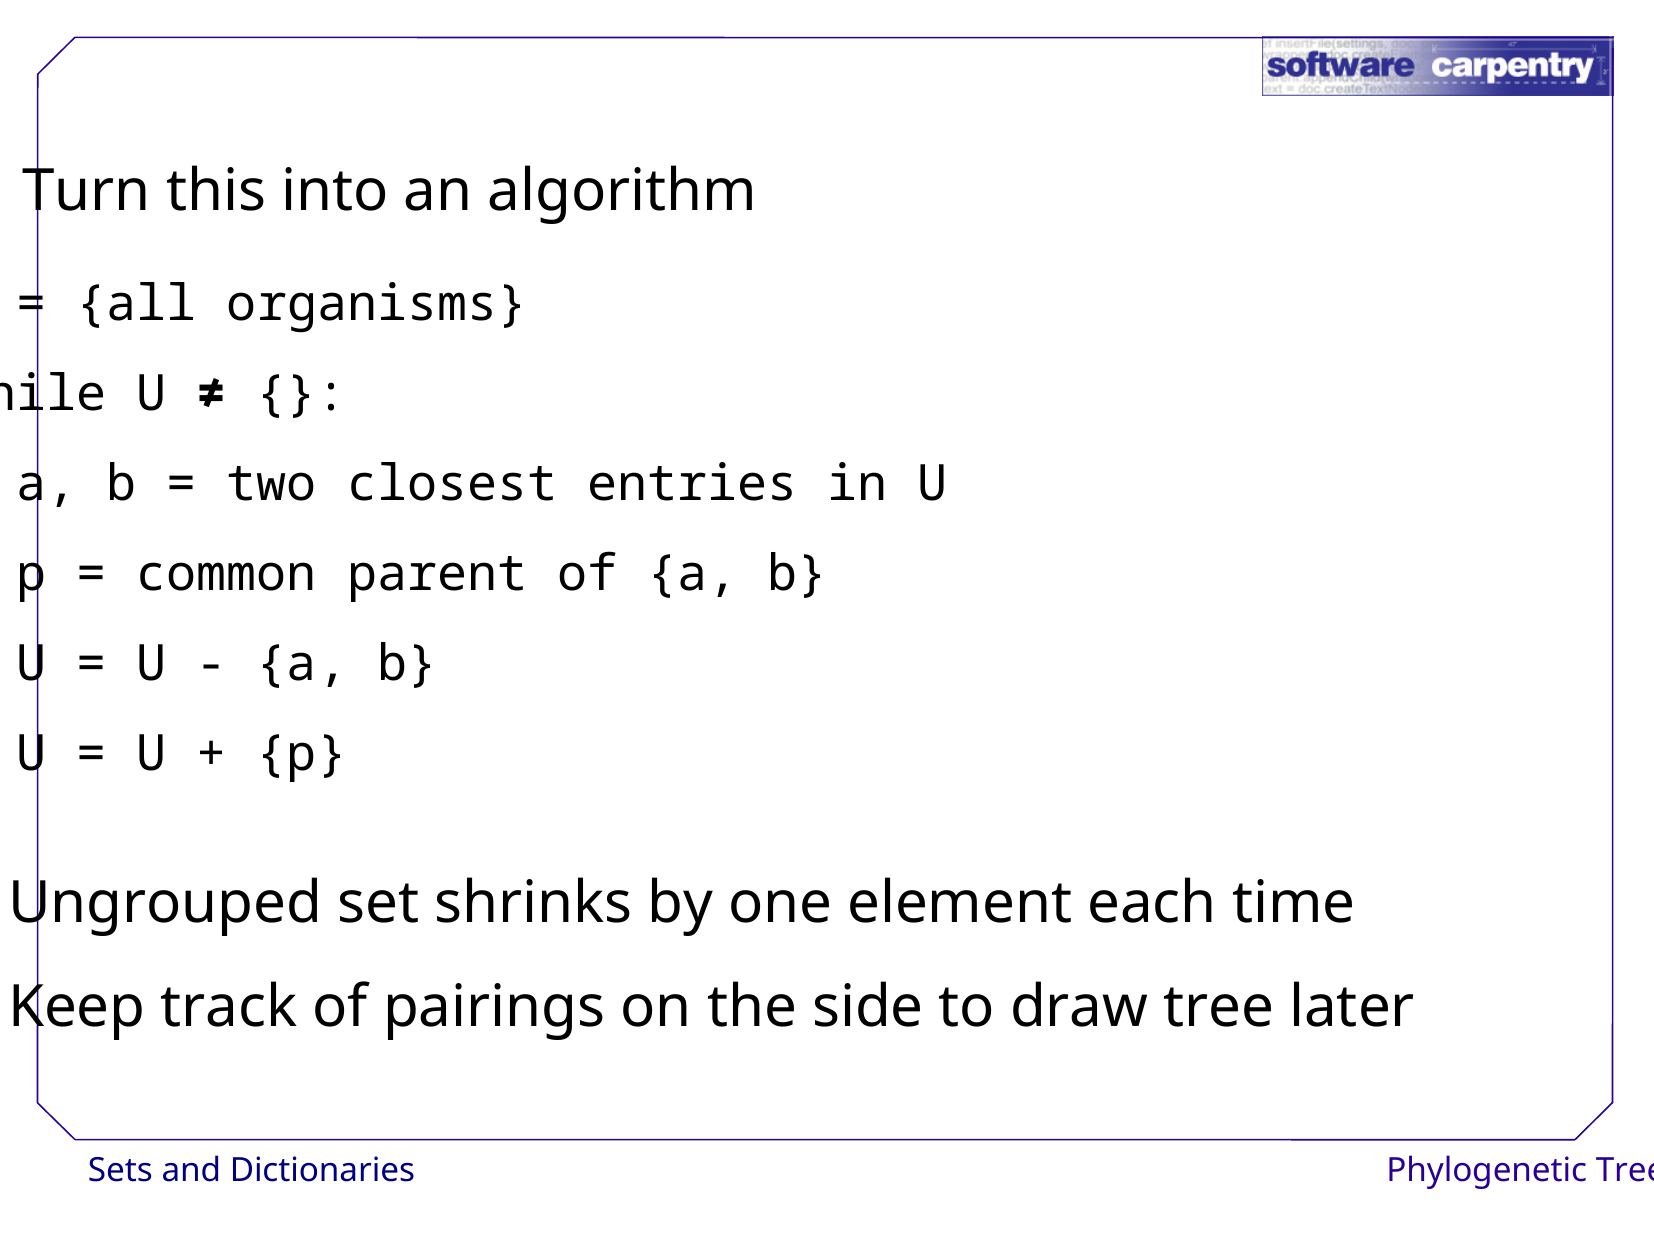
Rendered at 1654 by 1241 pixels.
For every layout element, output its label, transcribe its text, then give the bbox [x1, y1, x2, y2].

picture [1262, 36, 1614, 96]
text_box Ungrouped set shrinks by one element each time Keep track of pairings on the side to draw tree later [0, 821, 1581, 1047]
text_box U = {all organisms} while U ≠ {}: a, b = two closest entries in U p = common parent of {a, b} U = U - {a, b} U = U + {p} [0, 232, 1112, 788]
text_box Turn this into an algorithm [7, 109, 923, 231]
